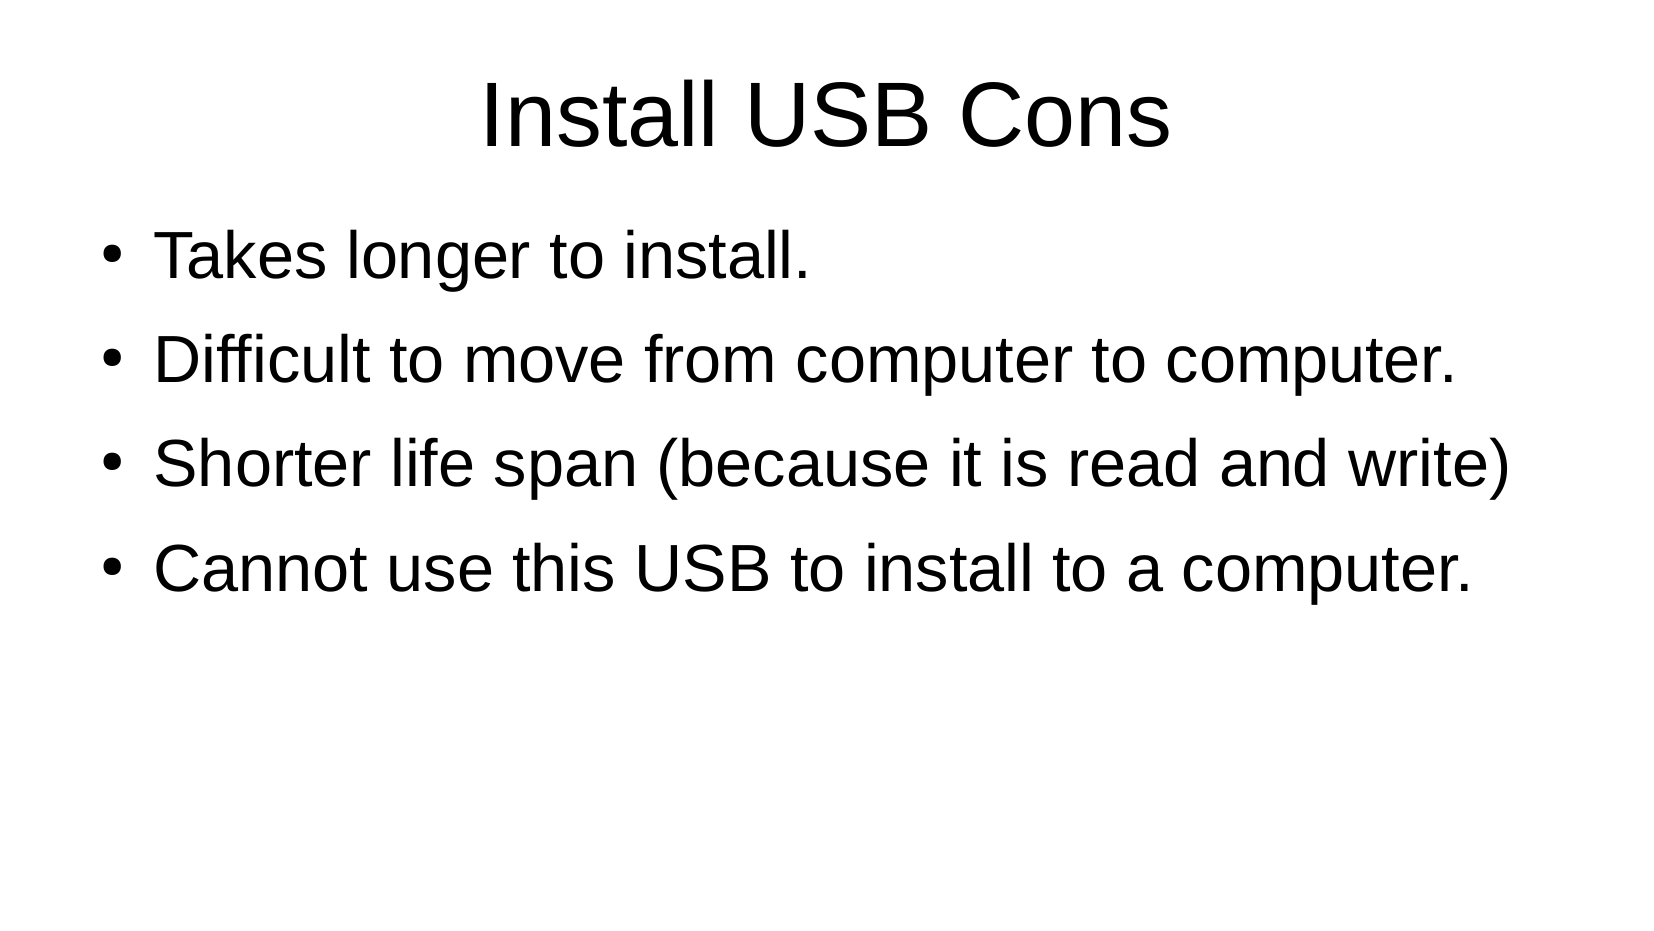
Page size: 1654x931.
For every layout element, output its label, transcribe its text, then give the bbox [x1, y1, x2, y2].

list Takes longer to install. Difficult to move from computer to computer. Shorter life span (because it is read and write) Cannot use this USB to install to a computer. [82, 217, 1571, 758]
title Install USB Cons [82, 37, 1571, 193]
